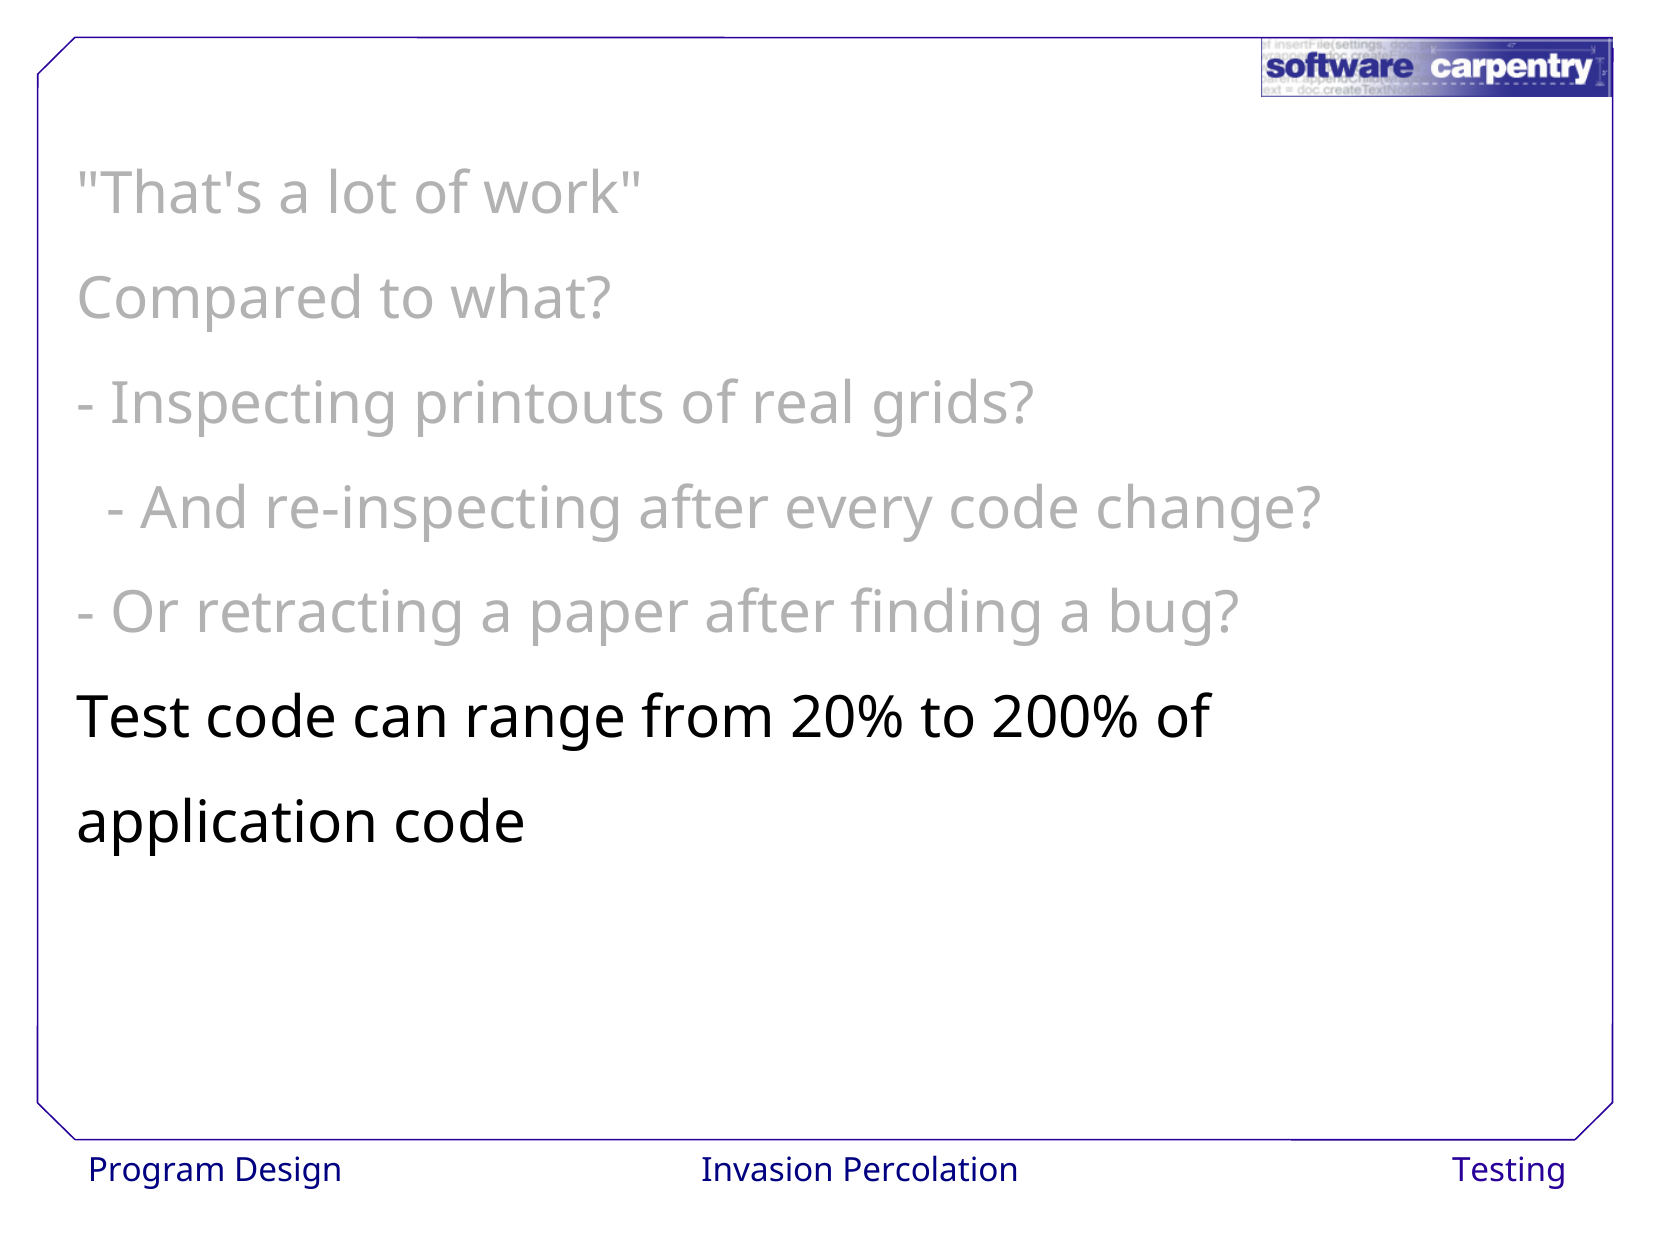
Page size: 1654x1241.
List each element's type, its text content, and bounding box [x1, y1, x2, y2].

text_box "That's a lot of work" Compared to what? - Inspecting printouts of real grids? - And re-inspecting after every code change? - Or retracting a paper after finding a bug? Test code can range from 20% to 200% of application code [61, 112, 1488, 863]
picture [1261, 39, 1613, 97]
